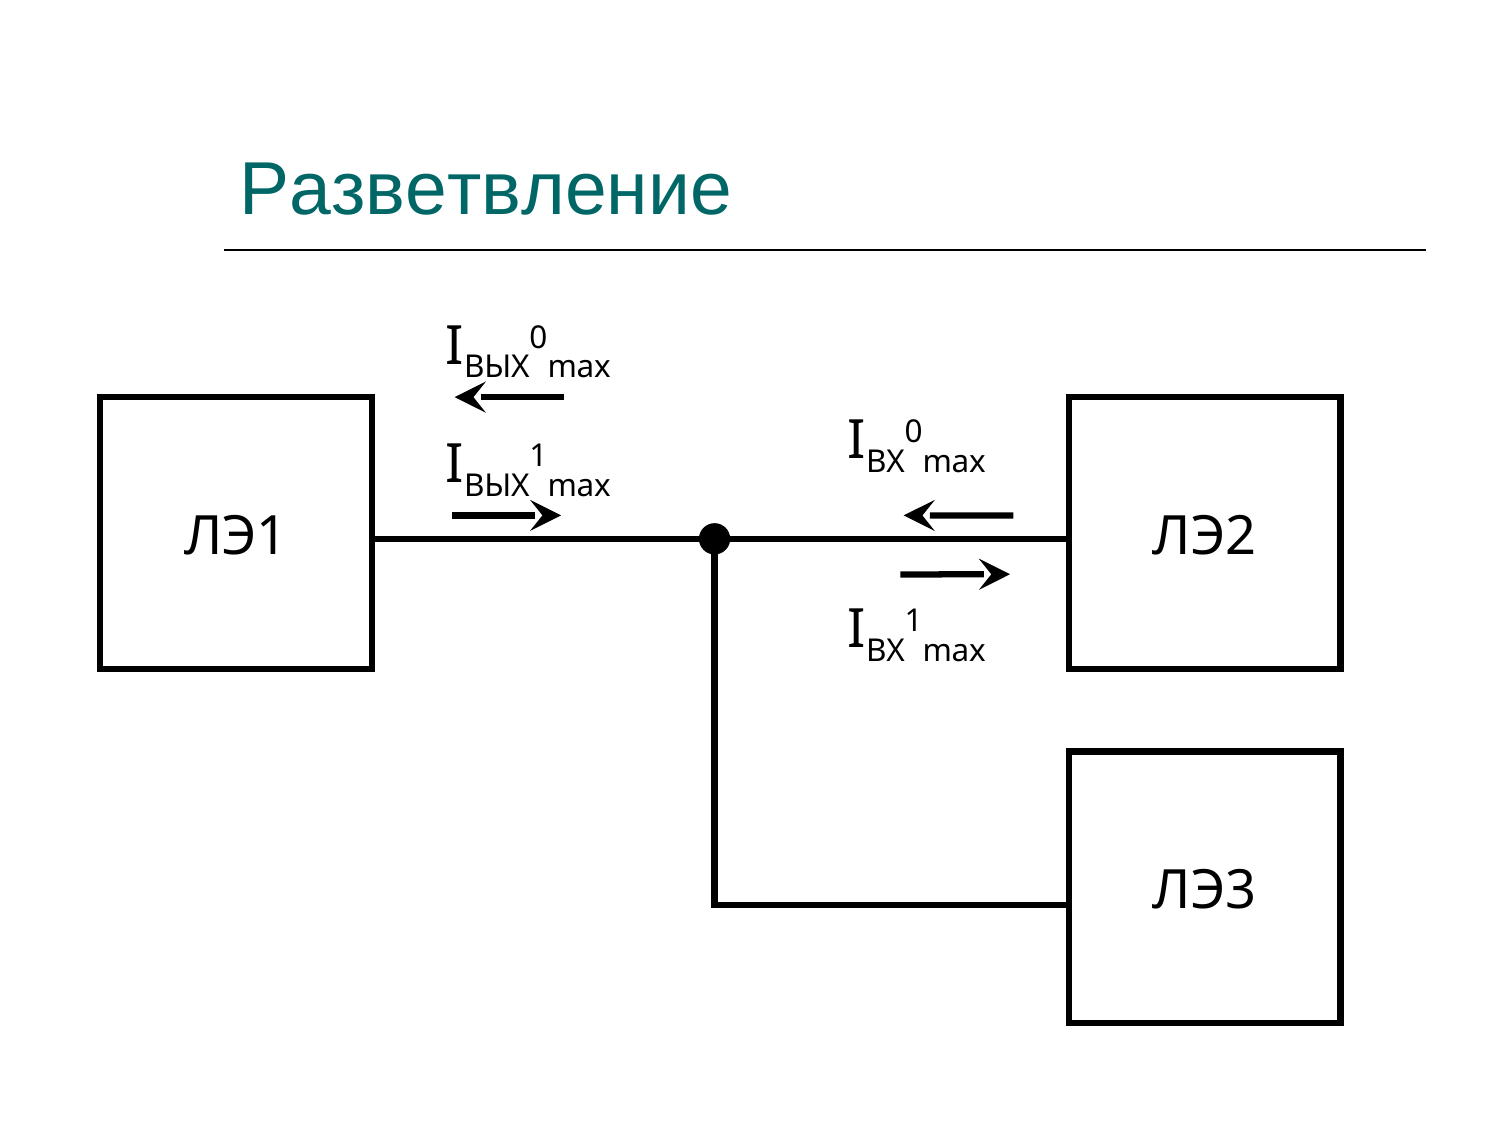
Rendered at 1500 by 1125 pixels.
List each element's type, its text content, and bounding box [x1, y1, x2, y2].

text_box IВЫХ1max [430, 420, 680, 511]
text_box IВХ0max [832, 397, 1046, 487]
text_box IВЫХ0max [430, 302, 691, 392]
text_box ЛЭ3 [1068, 751, 1341, 1024]
text_box ЛЭ1 [100, 397, 372, 669]
title Разветвление [224, 49, 1425, 237]
text_box ЛЭ2 [1068, 397, 1341, 669]
text_box IВХ1max [832, 586, 1046, 676]
